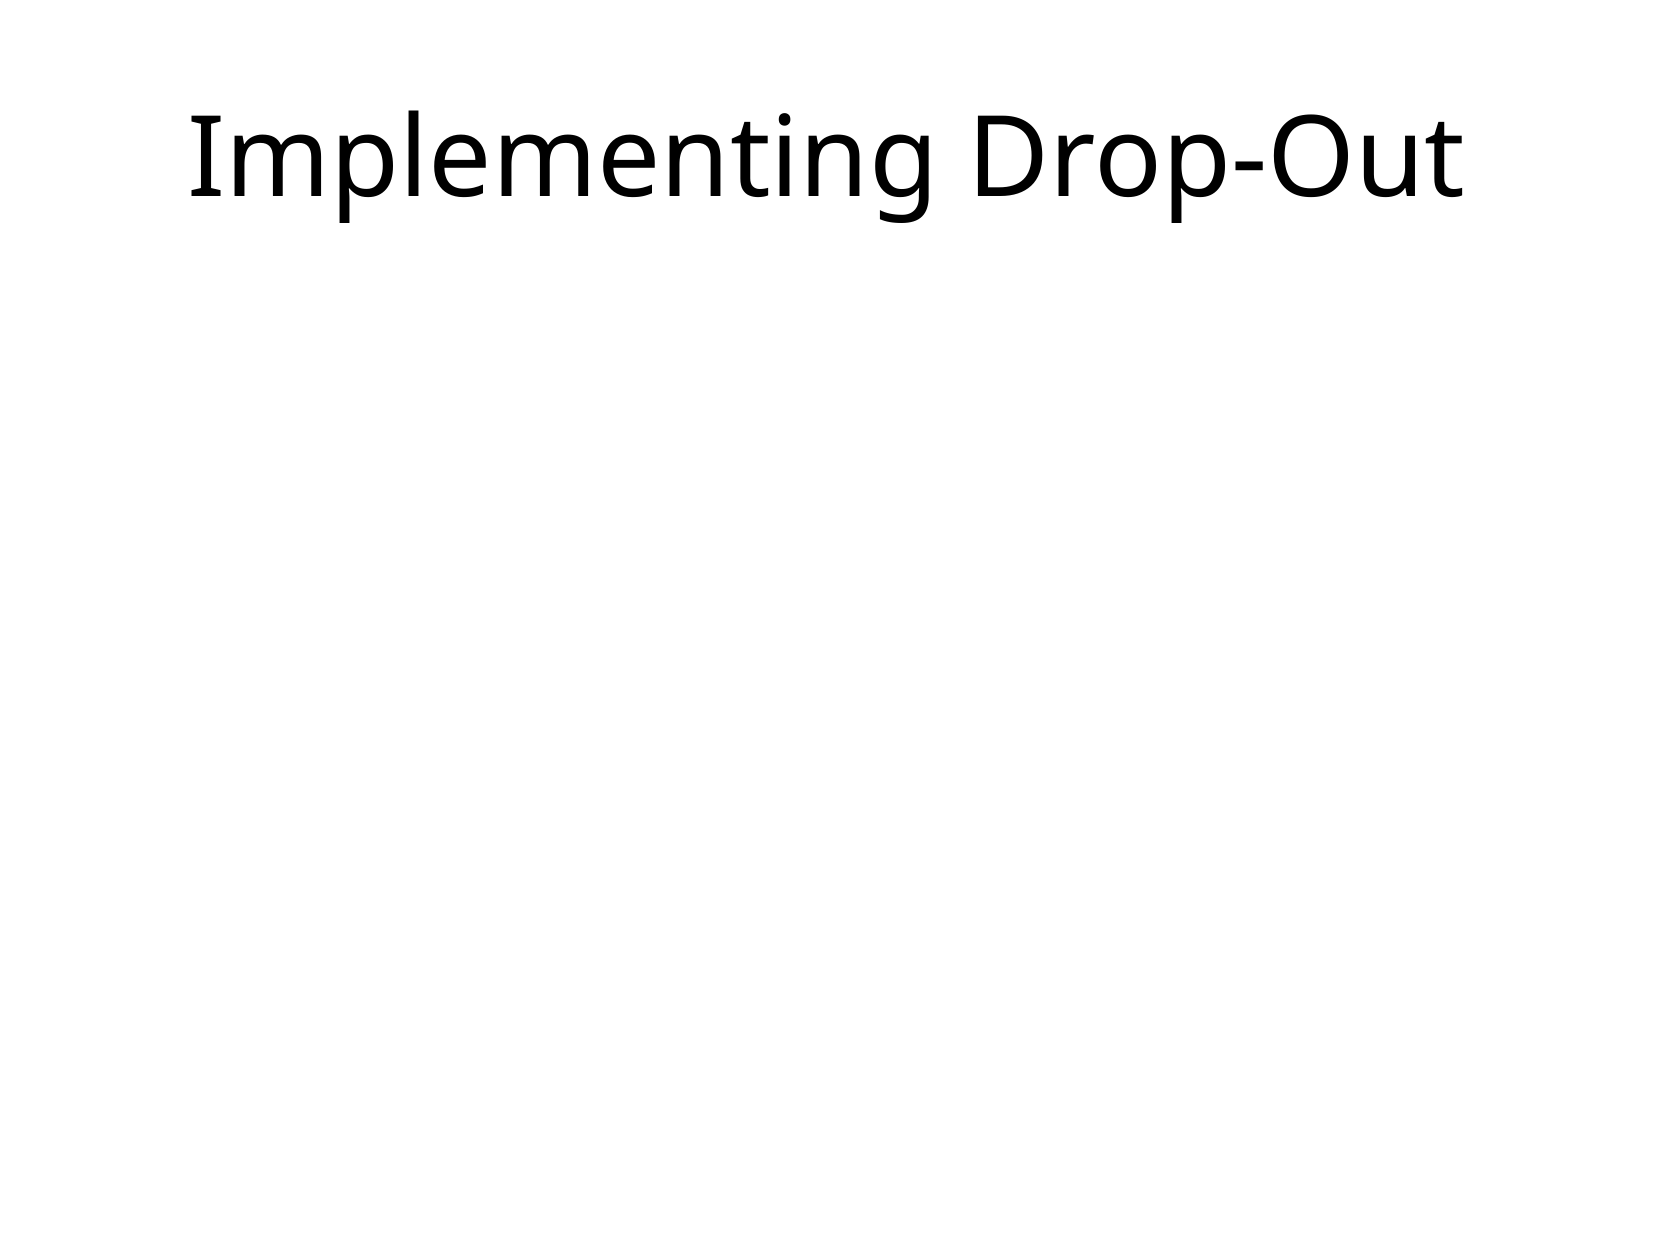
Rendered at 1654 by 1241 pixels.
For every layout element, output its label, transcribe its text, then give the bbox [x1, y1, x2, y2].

title Implementing Drop-Out [82, 49, 1571, 257]
